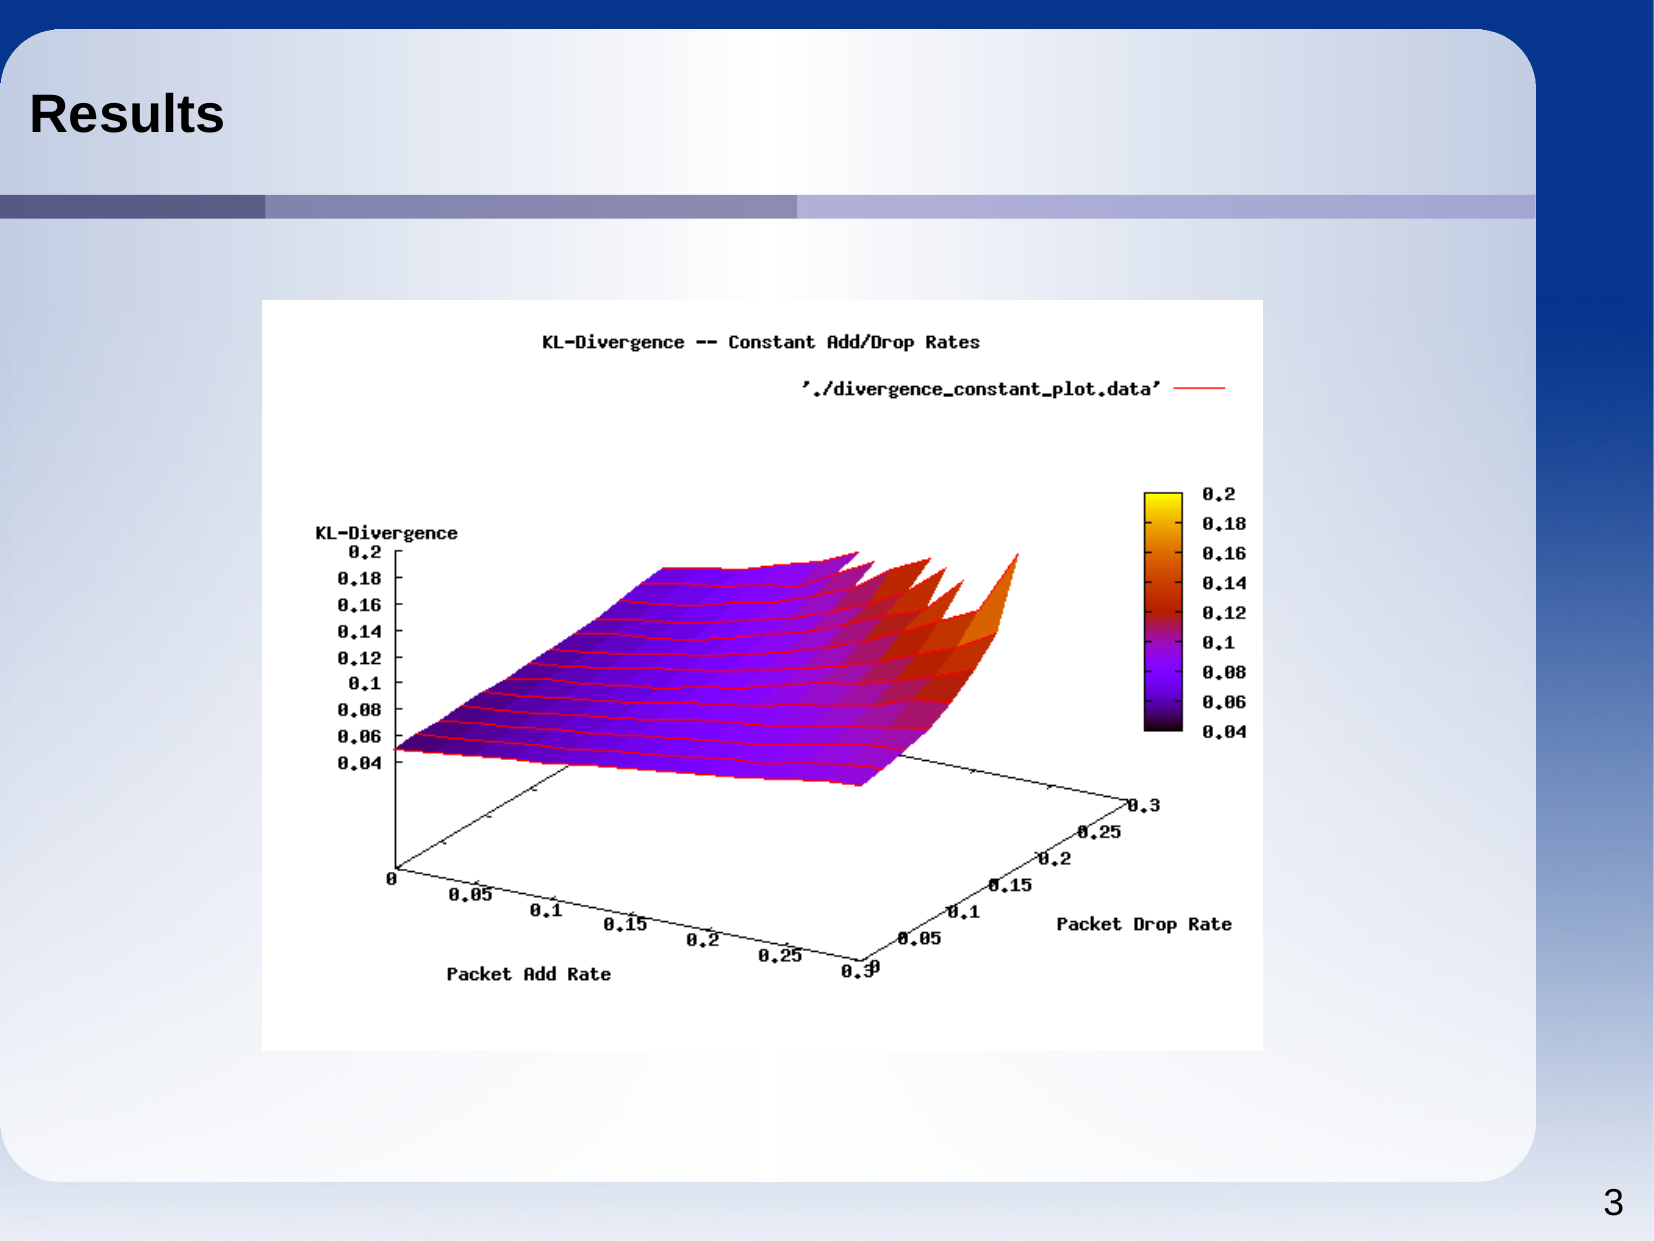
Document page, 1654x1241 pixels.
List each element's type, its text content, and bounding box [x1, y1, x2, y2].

picture [0, 0, 1654, 1241]
title Results [29, 56, 1506, 170]
picture [262, 300, 1263, 1051]
